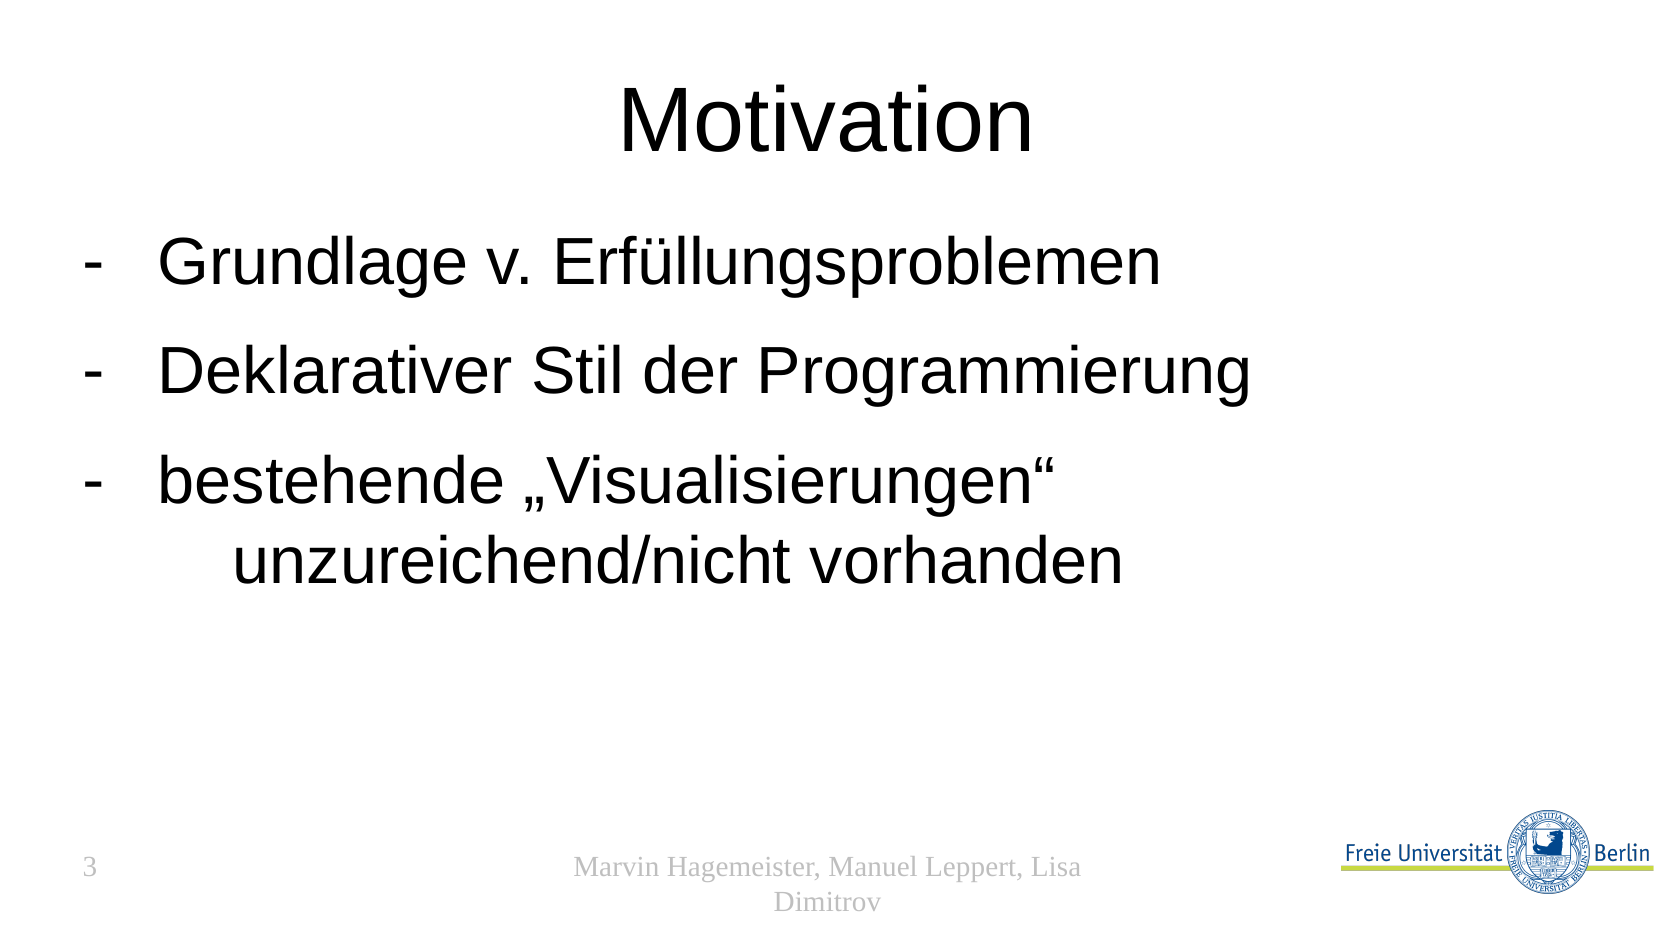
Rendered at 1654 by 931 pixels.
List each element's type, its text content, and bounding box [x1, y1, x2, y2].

list Grundlage v. Erfüllungsproblemen Deklarativer Stil der Programmierung bestehende „Visualisierungen“ unzureichend/nicht vorhanden [82, 217, 1571, 758]
title Motivation [82, 37, 1571, 193]
picture [1341, 810, 1654, 894]
text_box 3 [82, 847, 468, 912]
text_box Marvin Hagemeister, Manuel Leppert, Lisa Dimitrov [565, 847, 1090, 912]
